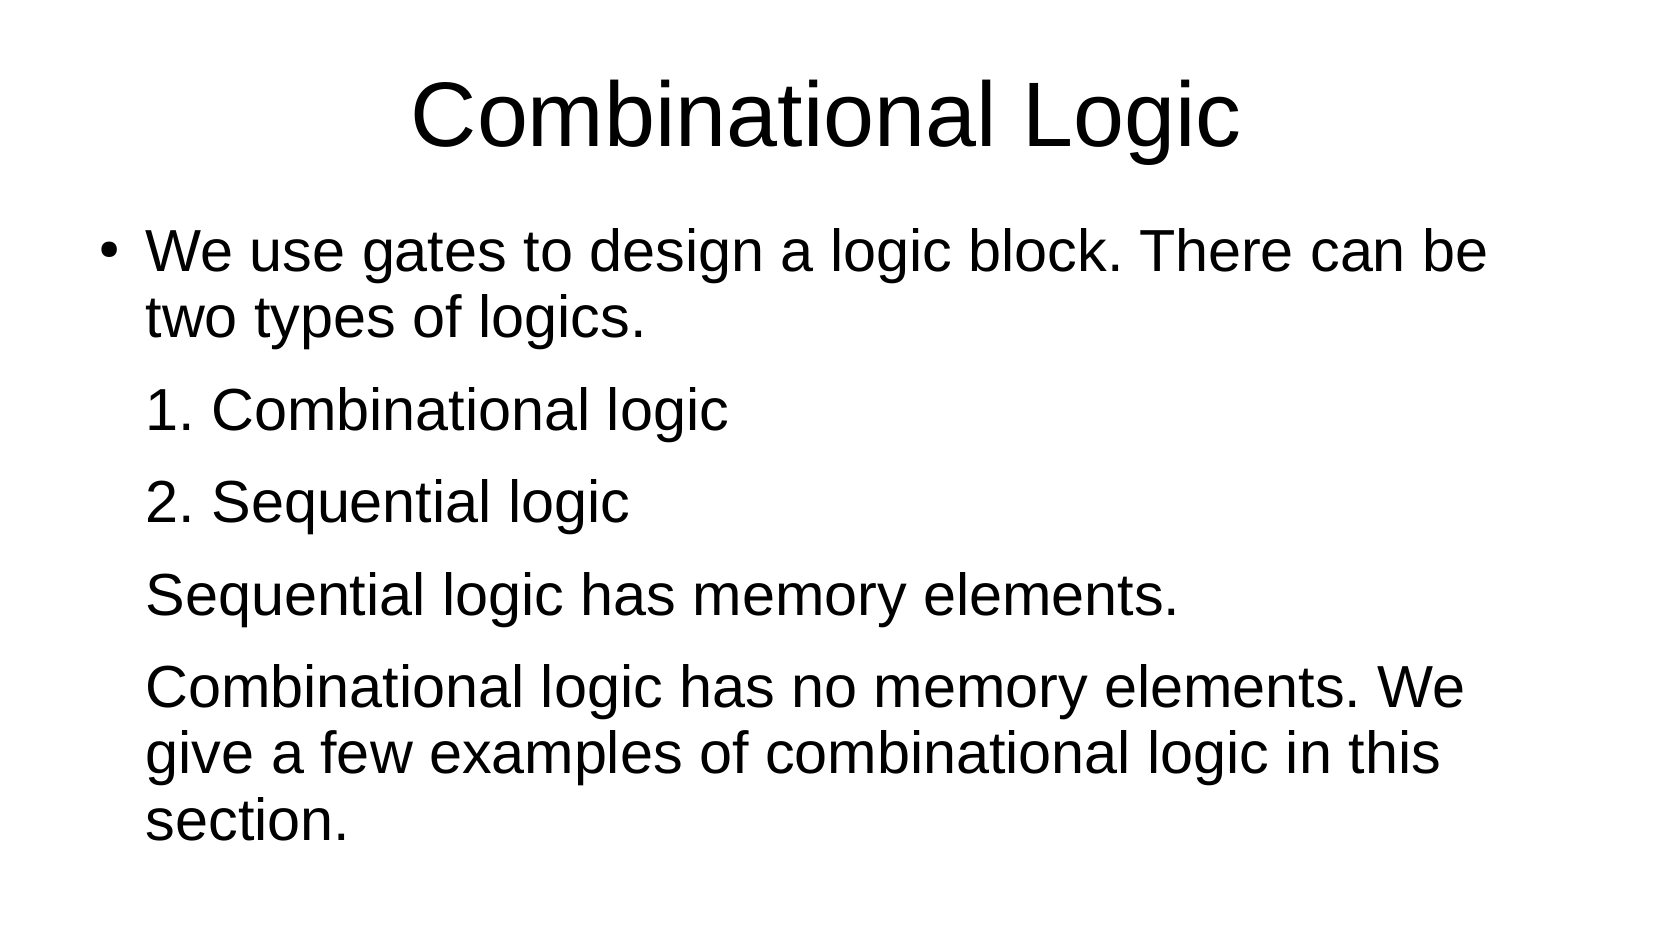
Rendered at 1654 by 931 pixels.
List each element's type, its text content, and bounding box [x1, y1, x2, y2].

list We use gates to design a logic block. There can be two types of logics. 1. Combinational logic 2. Sequential logic Sequential logic has memory elements. Combinational logic has no memory elements. We give a few examples of combinational logic in this section. [82, 217, 1571, 856]
title Combinational Logic [82, 37, 1571, 193]
